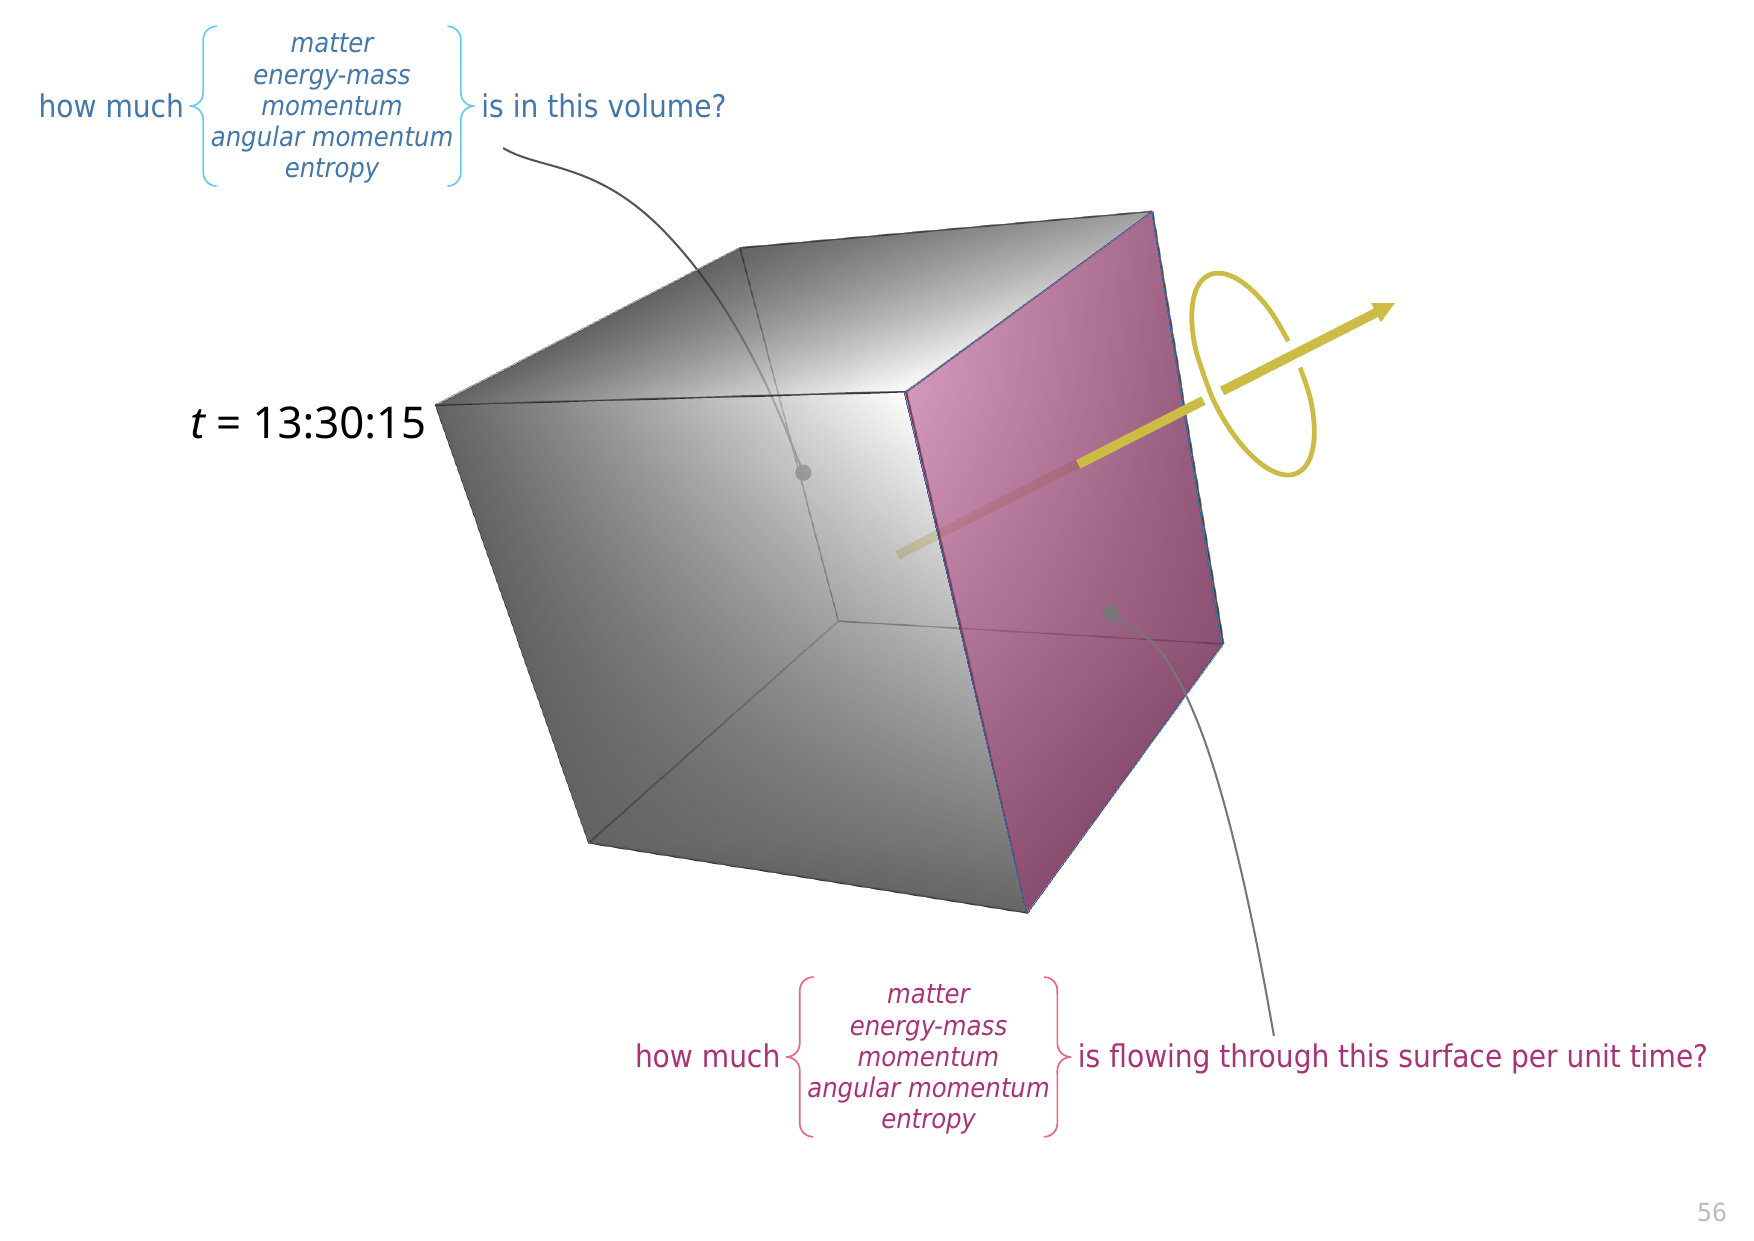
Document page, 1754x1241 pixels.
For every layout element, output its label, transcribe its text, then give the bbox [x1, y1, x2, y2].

text_box [1282, 353, 1313, 375]
text_box matter energy-mass momentum angular momentum entropy [791, 970, 1066, 1143]
text_box matter energy-mass momentum angular momentum entropy [195, 20, 469, 193]
text_box how much is flowing through this surface per unit time? [620, 1031, 791, 1083]
text_box how much is in this volume? [23, 80, 195, 132]
text_box [904, 211, 1222, 914]
text_box how much is in this volume? [469, 80, 742, 132]
text_box how much is flowing through this surface per unit time? [1066, 1031, 1724, 1083]
text_box t = 13:30:15 [175, 384, 423, 444]
text_box [1273, 335, 1304, 357]
